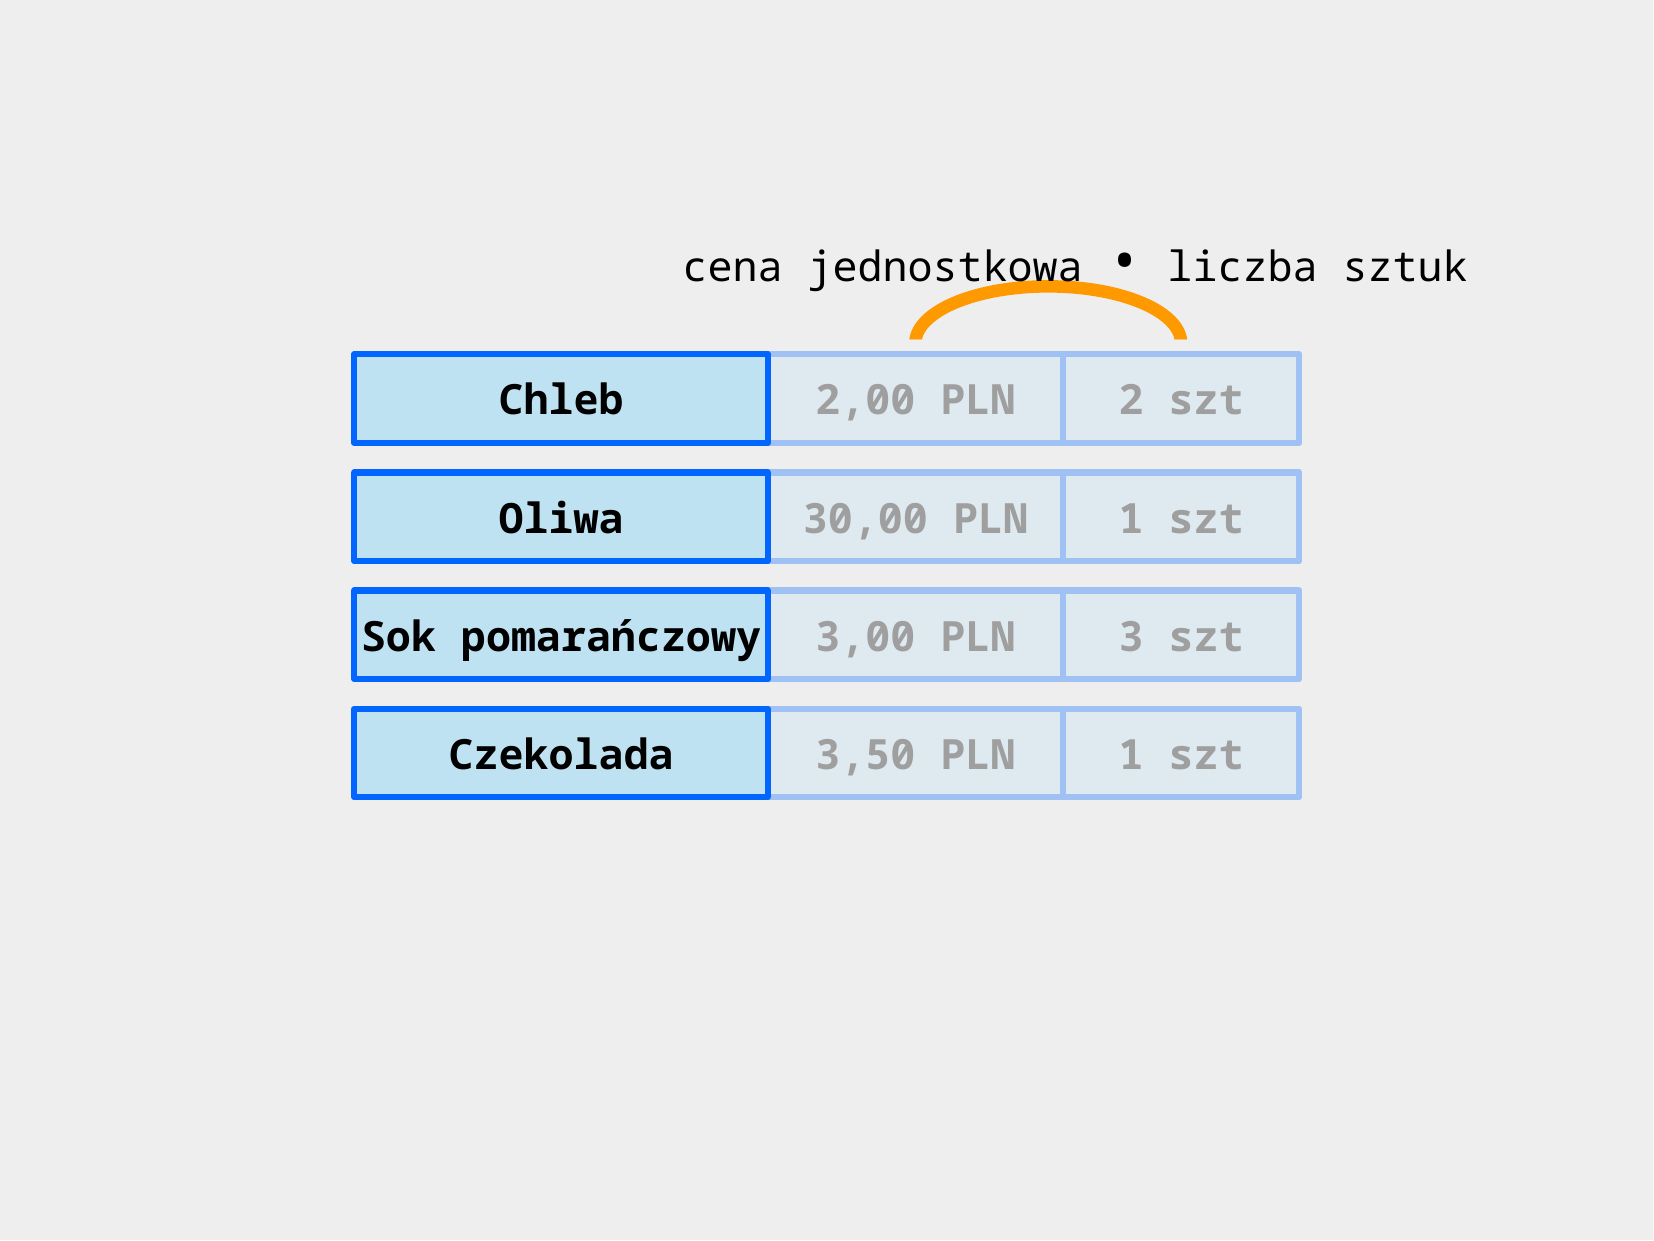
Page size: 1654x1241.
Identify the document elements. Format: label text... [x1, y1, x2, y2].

text_box [708, 339, 1359, 832]
text_box Oliwa [354, 472, 768, 562]
text_box Chleb [354, 354, 768, 443]
text_box cena jednostkowa • liczba sztuk [667, 211, 1357, 286]
text_box Czekolada [354, 708, 768, 798]
text_box Sok pomarańczowy [354, 590, 768, 680]
